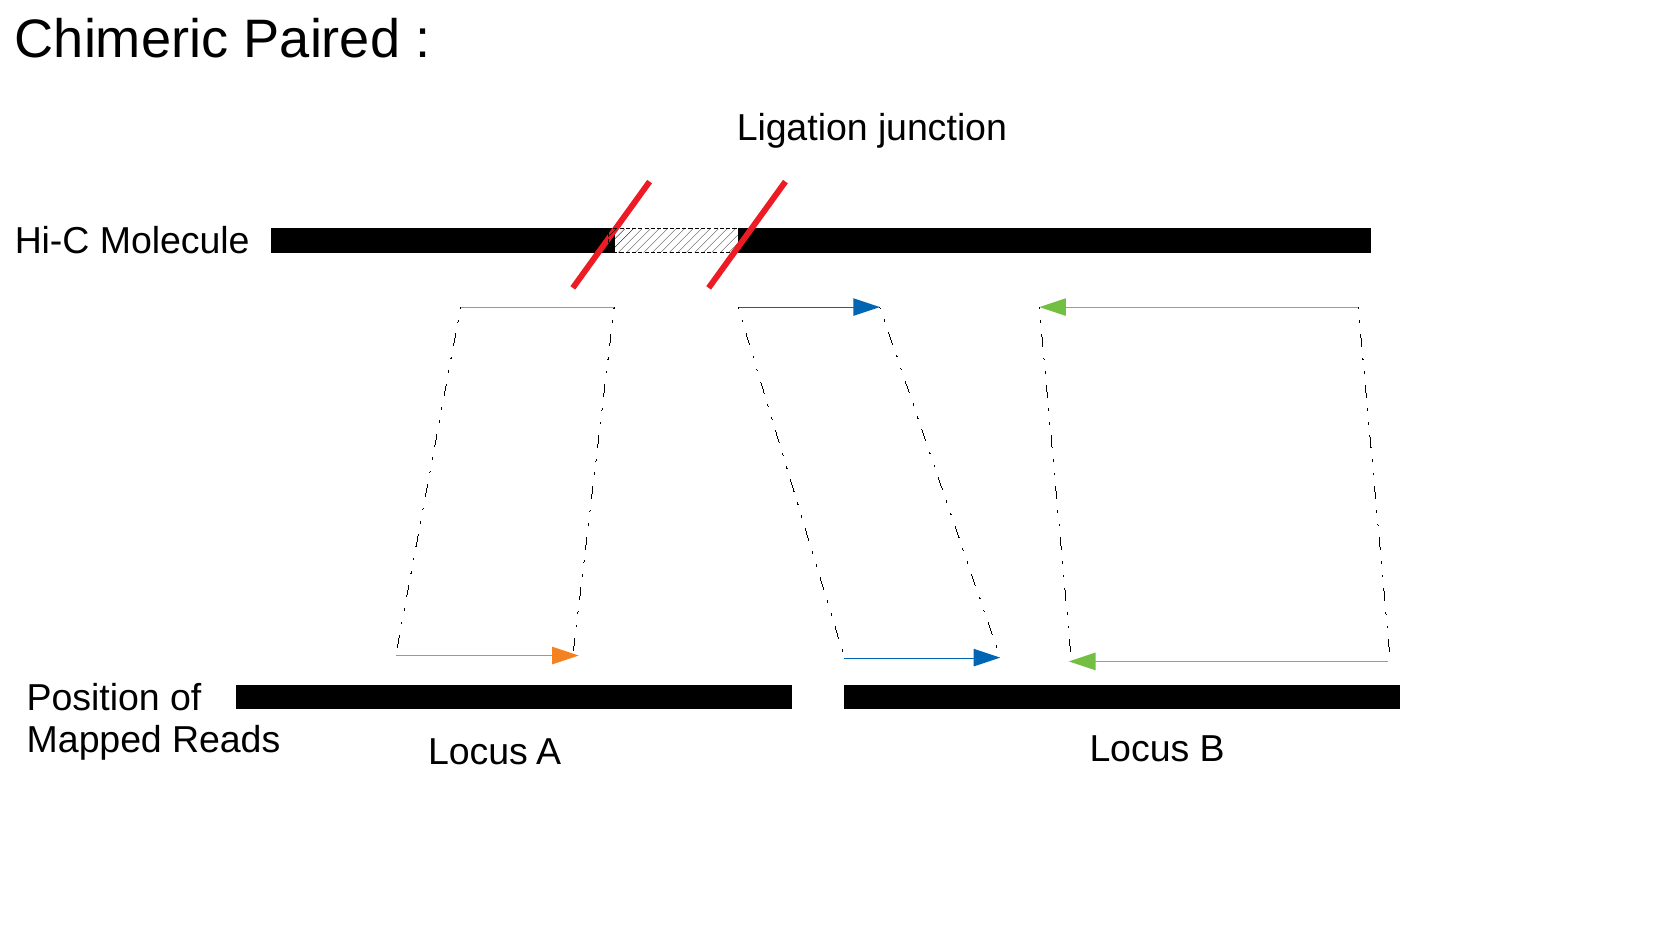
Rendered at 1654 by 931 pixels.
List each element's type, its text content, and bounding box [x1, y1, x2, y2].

text_box Locus A [413, 722, 577, 780]
text_box [844, 685, 1400, 709]
text_box [271, 228, 747, 253]
text_box [236, 685, 792, 709]
text_box Chimeric Paired : [0, 0, 730, 77]
text_box Locus B [1074, 720, 1240, 778]
text_box Position of Mapped Reads [11, 668, 308, 768]
text_box Ligation junction [722, 98, 1022, 156]
text_box [739, 228, 1371, 253]
text_box Hi-C Molecule [0, 212, 284, 284]
